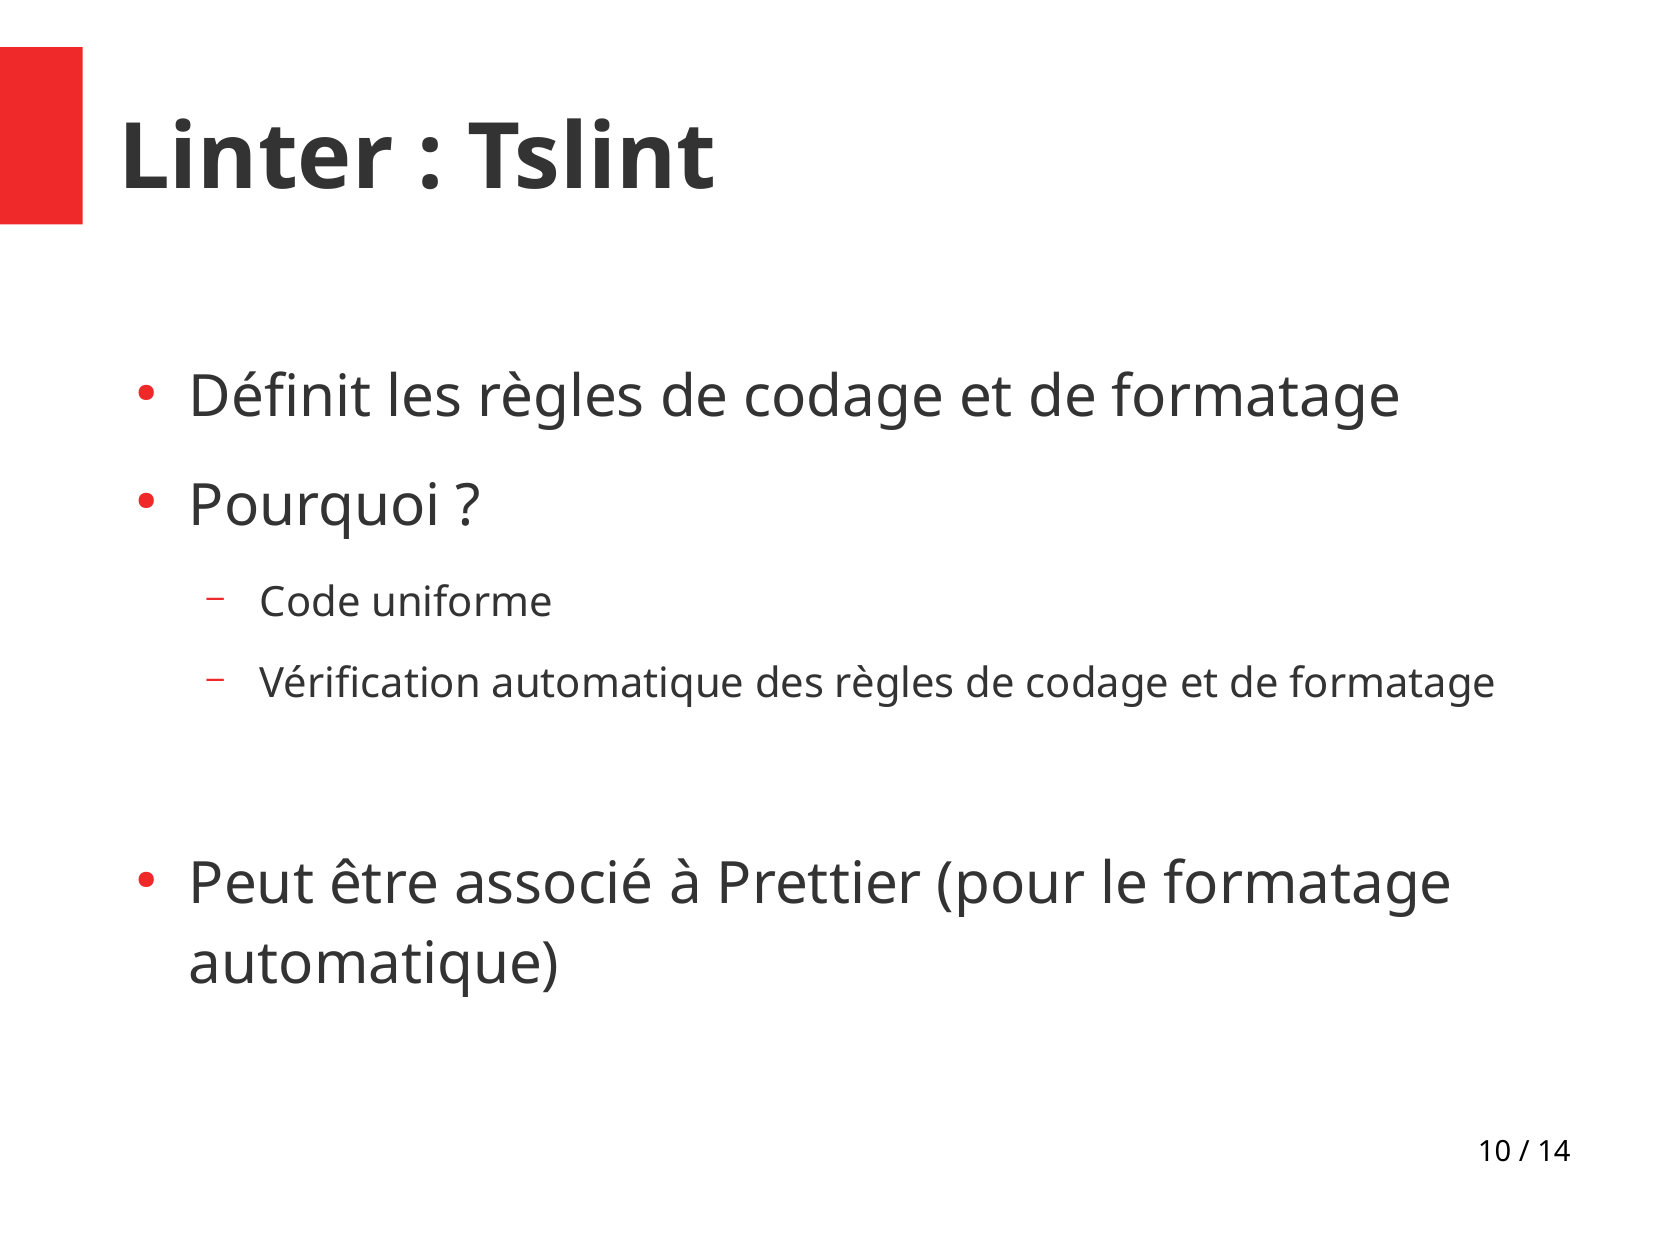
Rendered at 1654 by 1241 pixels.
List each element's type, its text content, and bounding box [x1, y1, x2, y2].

list Définit les règles de codage et de formatage Pourquoi ? Code uniforme Vérification automatique des règles de codage et de formatage Peut être associé à Prettier (pour le formatage automatique) [118, 354, 1536, 1074]
title Linter : Tslint [118, 49, 1571, 257]
